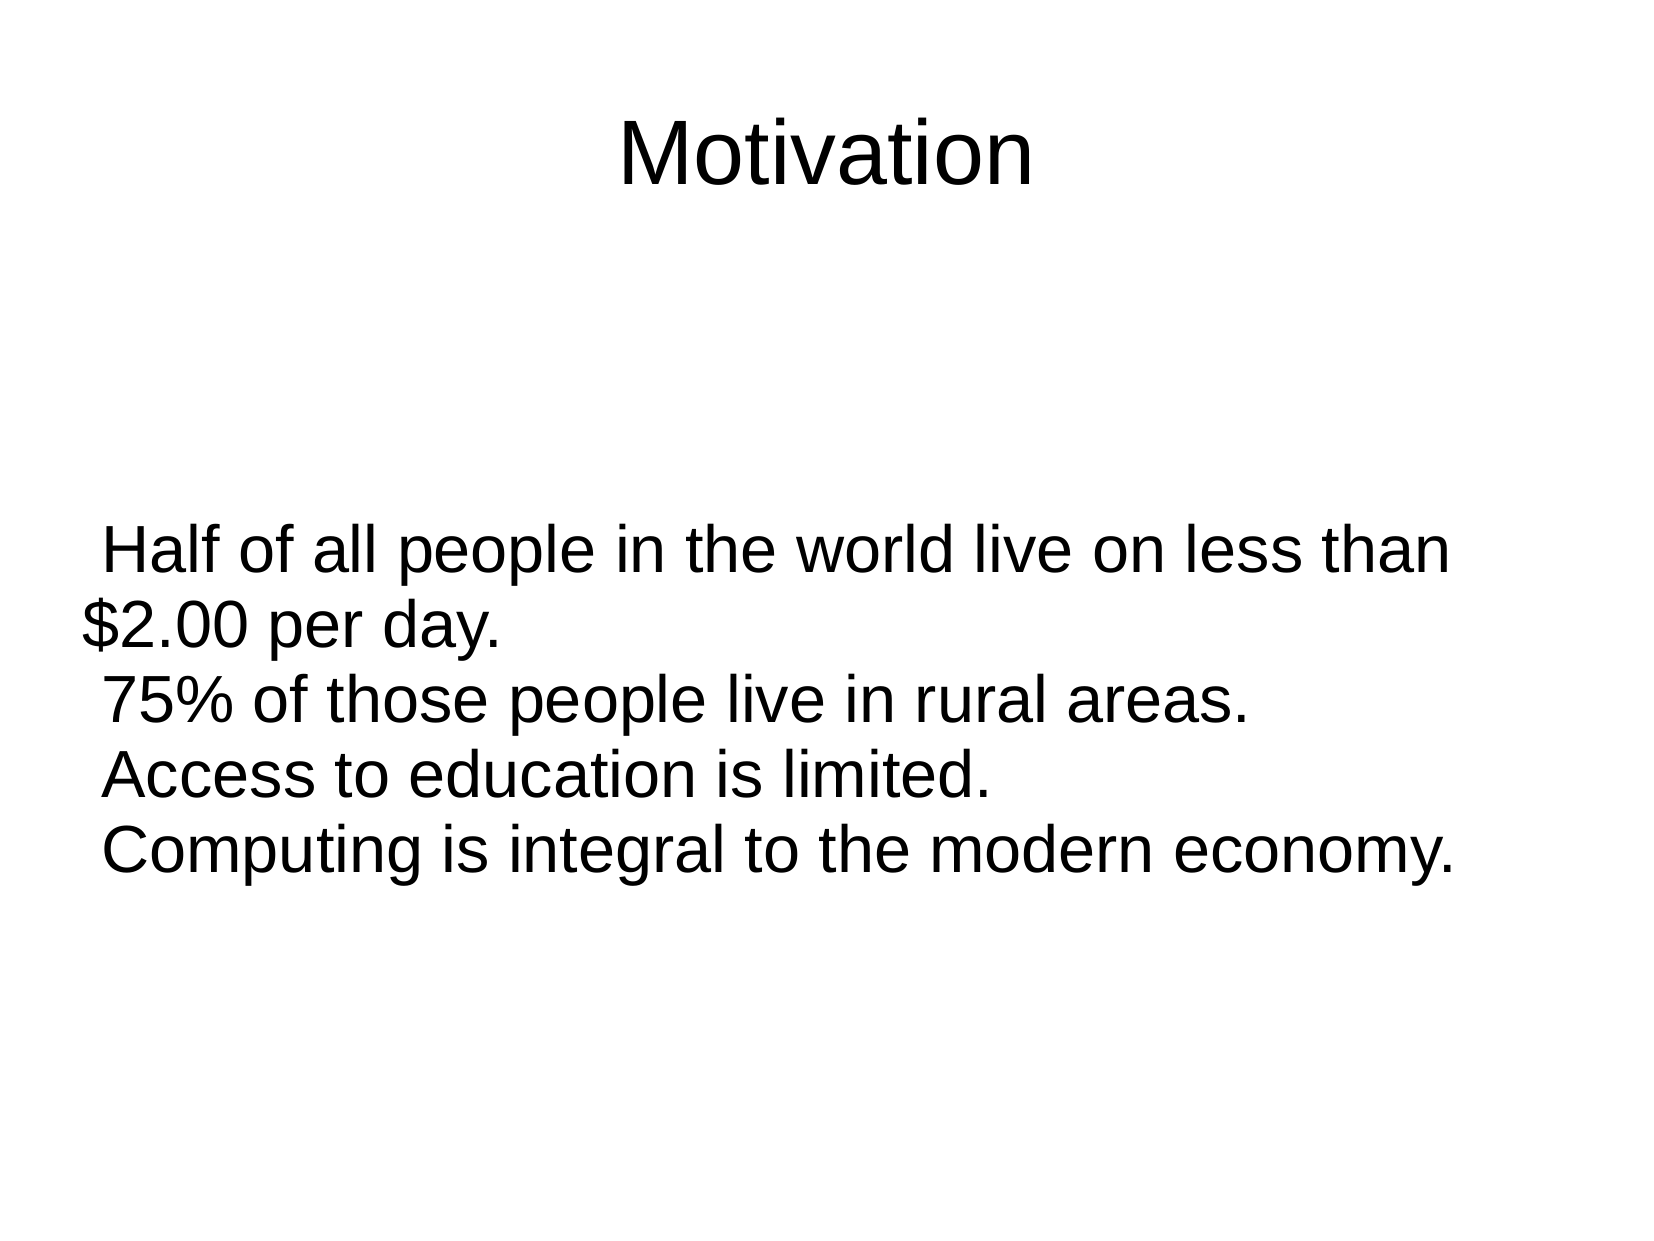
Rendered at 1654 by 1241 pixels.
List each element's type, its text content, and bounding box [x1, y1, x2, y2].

subtitle Half of all people in the world live on less than $2.00 per day. 75% of those people live in rural areas. Access to education is limited. Computing is integral to the modern economy. [82, 297, 1571, 1102]
title Motivation [82, 56, 1571, 250]
